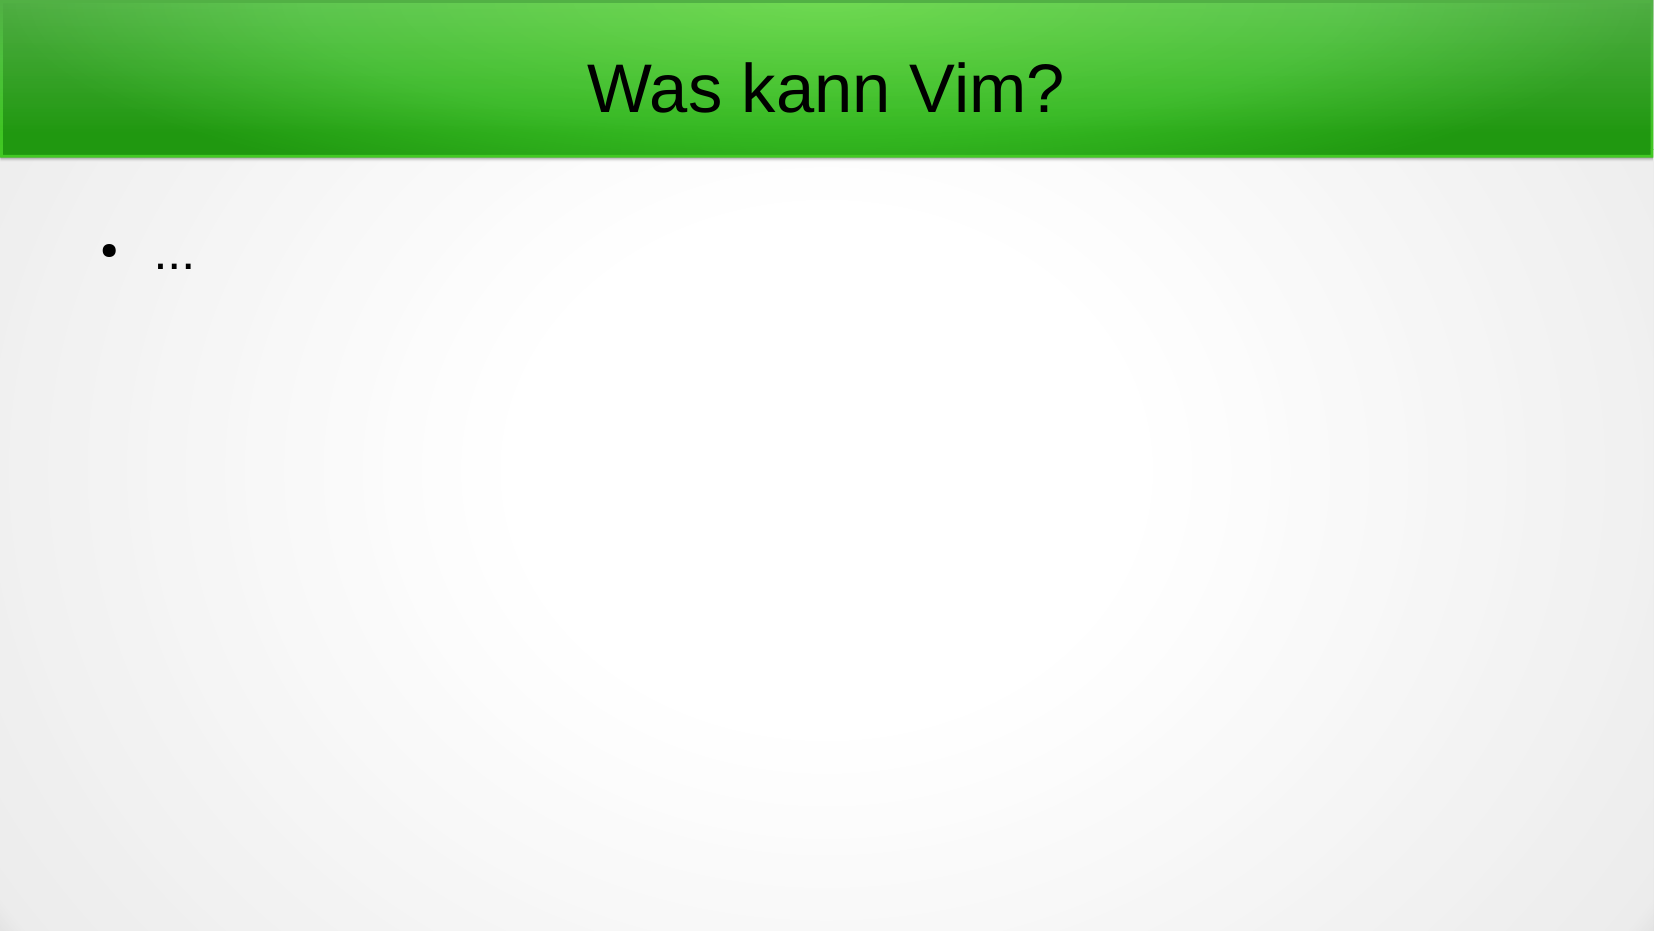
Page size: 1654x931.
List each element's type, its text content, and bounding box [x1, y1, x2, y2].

title Was kann Vim? [82, 35, 1571, 142]
list ... [82, 224, 1571, 764]
